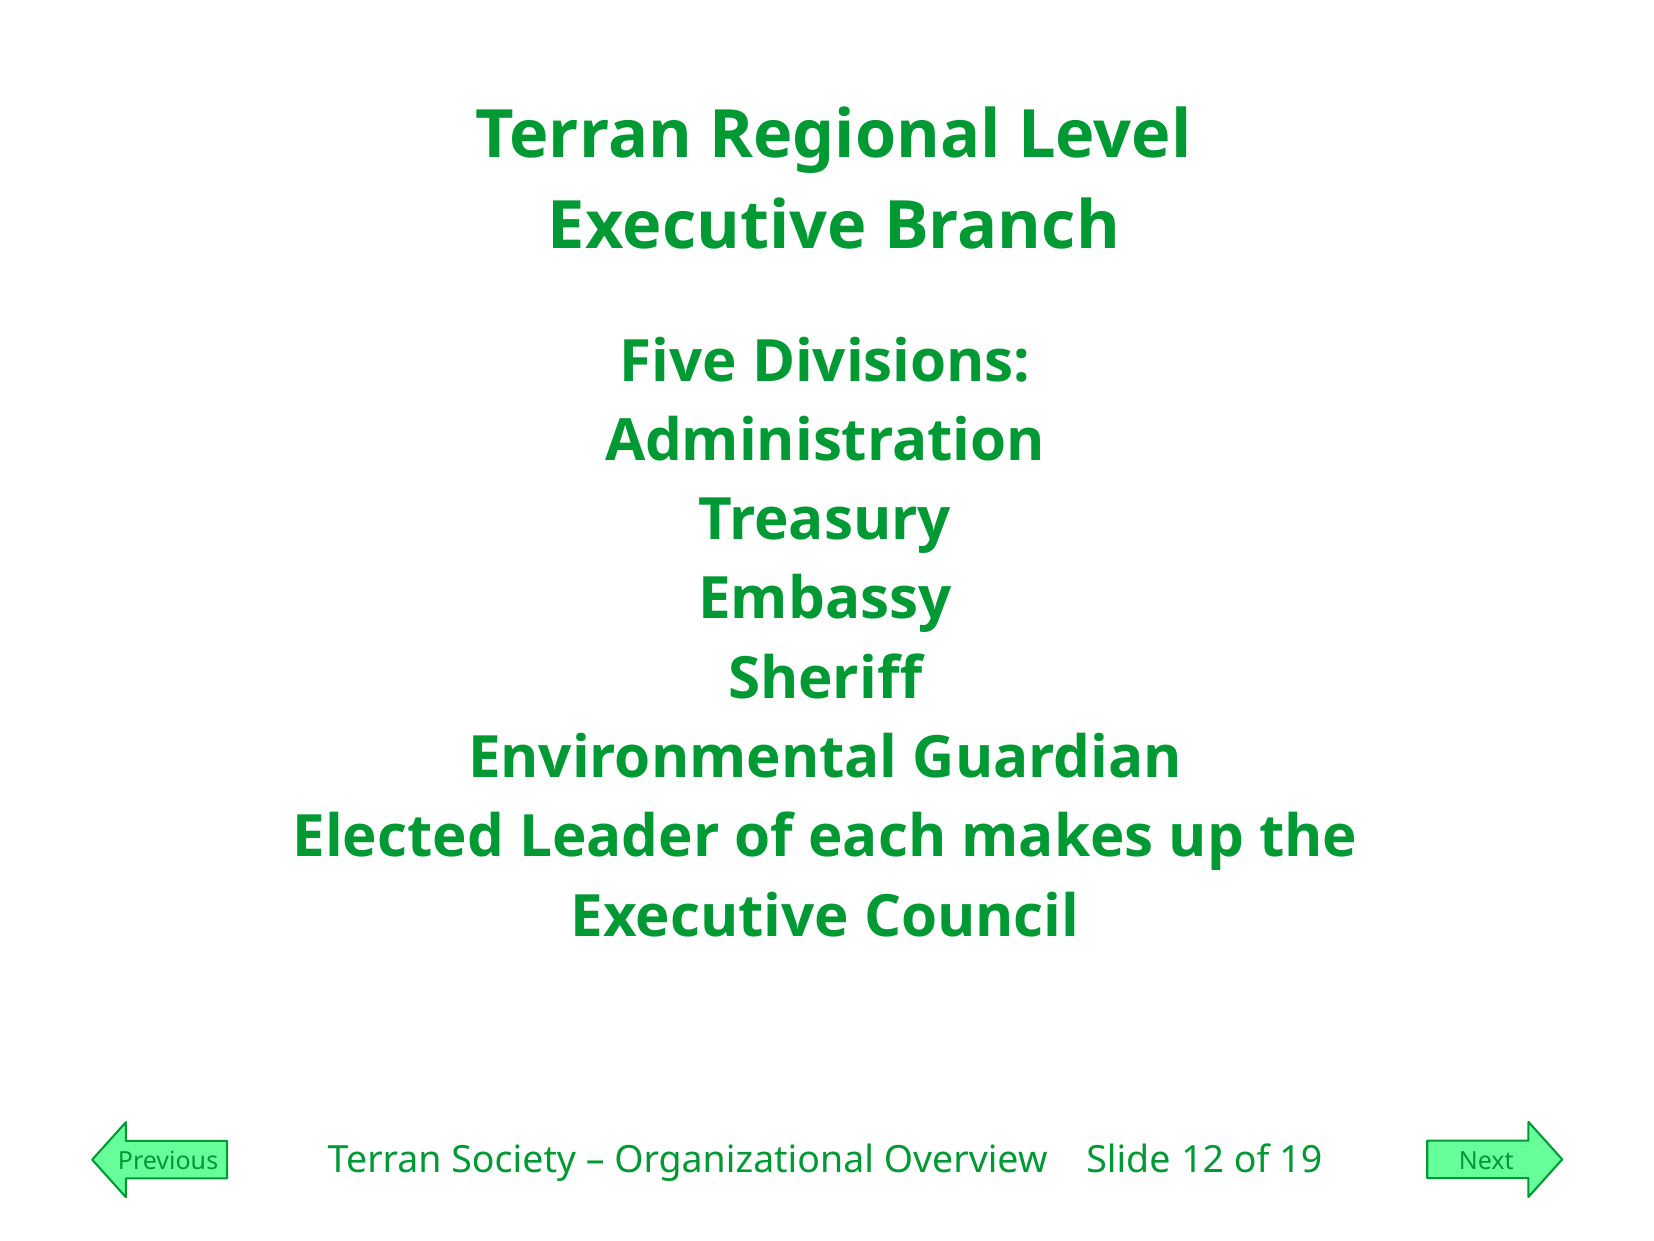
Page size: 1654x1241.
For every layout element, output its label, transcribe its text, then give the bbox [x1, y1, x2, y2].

text_box Five Divisions: Administration Treasury Embassy Sheriff Environmental Guardian Elected Leader of each makes up the Executive Council [150, 302, 1501, 1078]
text_box Terran Society – Organizational Overview Slide <number> of 19 [270, 1125, 1381, 1241]
title Terran Regional Level Executive Branch [90, 83, 1578, 271]
text_box Previous [92, 1122, 228, 1198]
text_box Next [1427, 1121, 1563, 1197]
